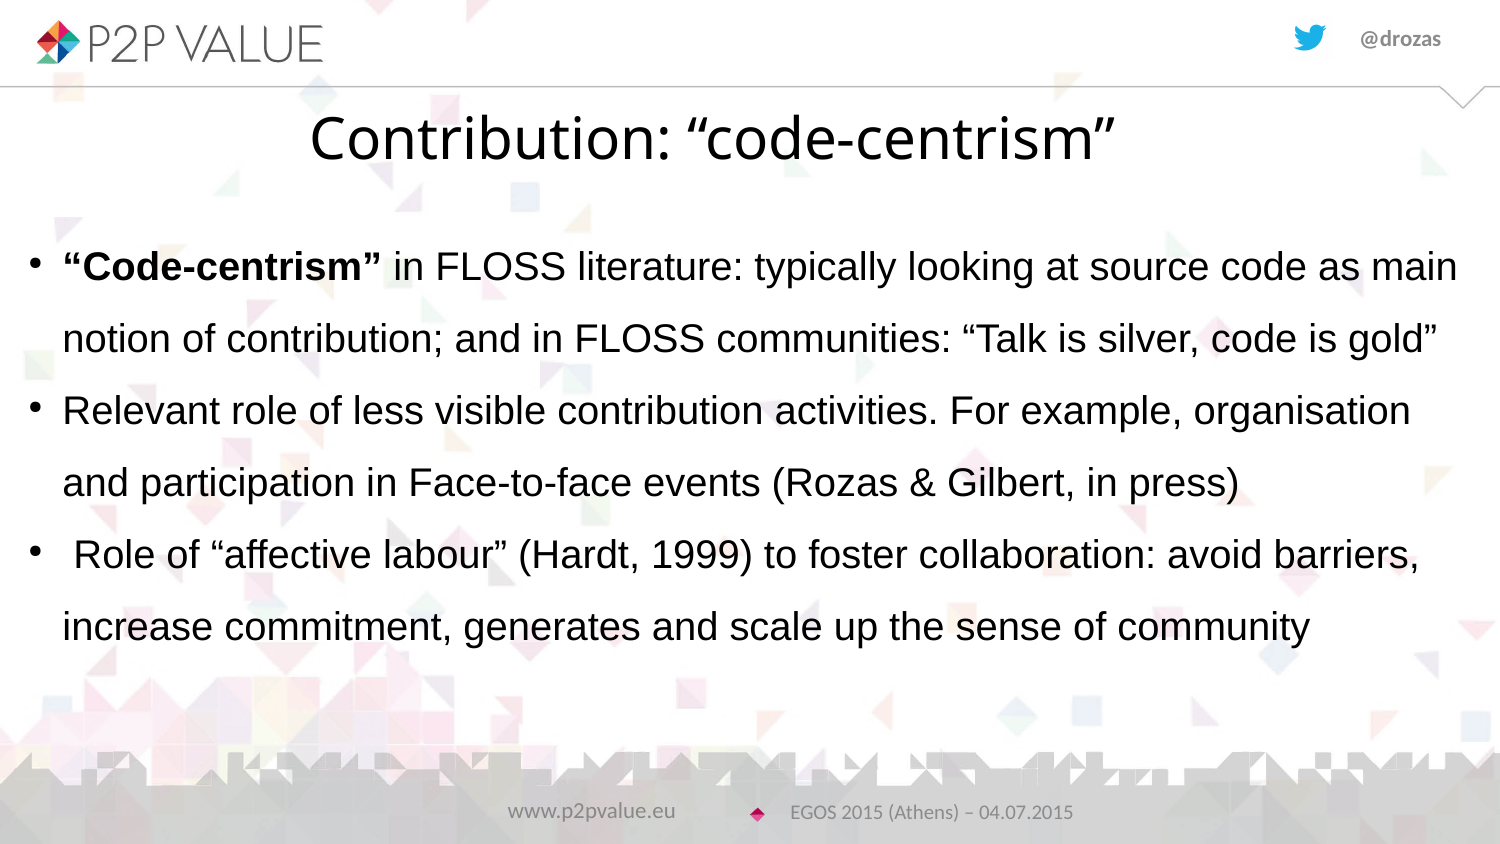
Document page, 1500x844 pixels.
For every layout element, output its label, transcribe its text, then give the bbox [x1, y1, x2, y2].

title Contribution: “code-centrism” [60, 92, 1366, 181]
subtitle “Code-centrism” in FLOSS literature: typically looking at source code as main notion of contribution; and in FLOSS communities: “Talk is silver, code is gold” Relevant role of less visible contribution activities. For example, organisation and participation in Face-to-face events (Rozas & Gilbert, in press) Role of “affective labour” (Hardt, 1999) to foster collaboration: avoid barriers, increase commitment, generates and scale up the sense of community [15, 210, 1496, 781]
text_box @drozas [1333, 15, 1455, 60]
text_box EGOS 2015 (Athens) – 04.07.2015 [777, 788, 1470, 834]
text_box www.p2pvalue.eu [501, 789, 720, 829]
picture [0, 0, 1500, 844]
